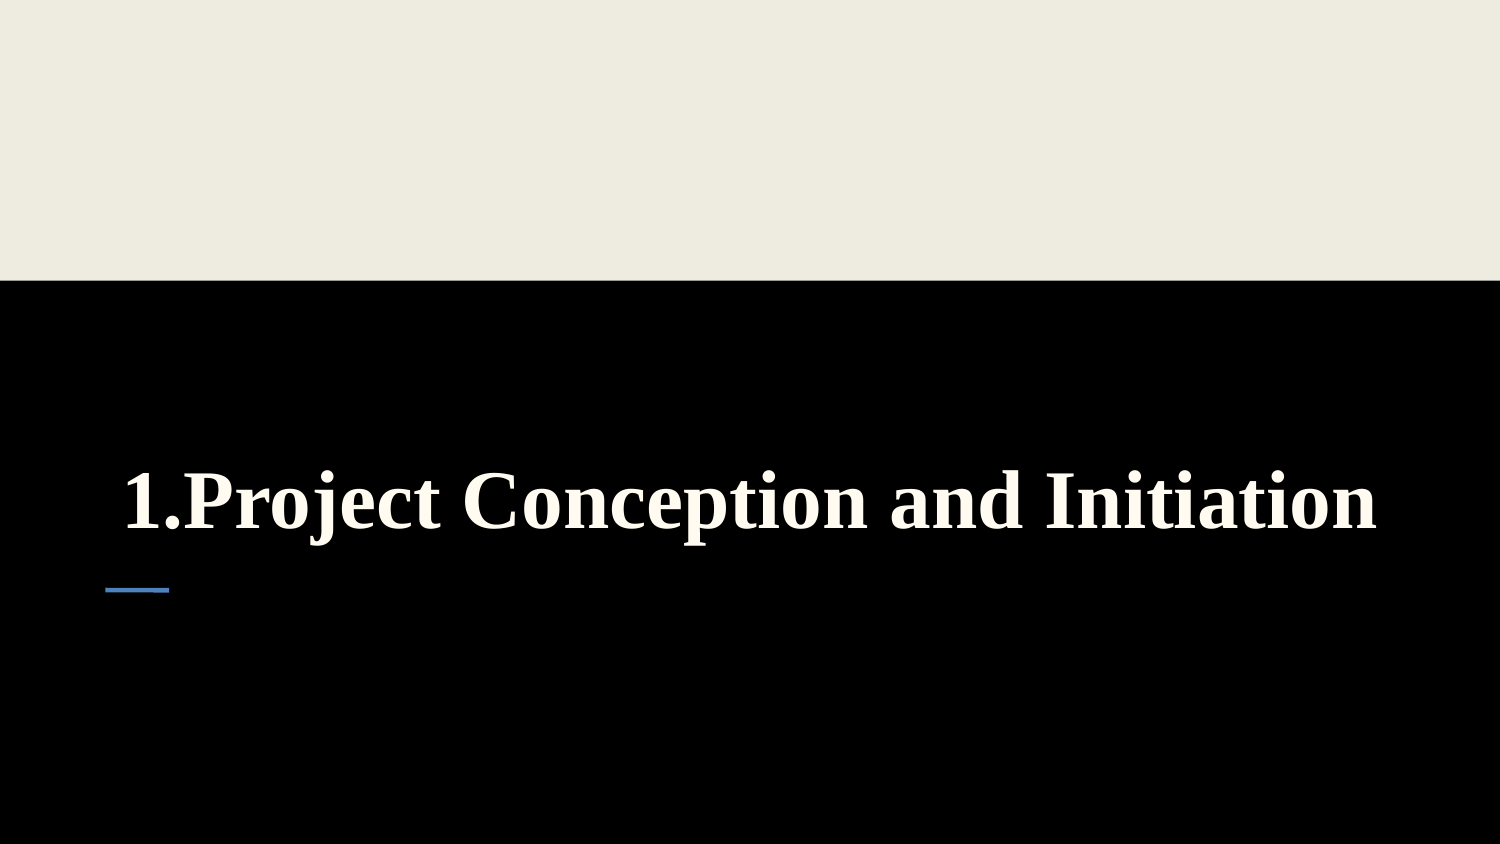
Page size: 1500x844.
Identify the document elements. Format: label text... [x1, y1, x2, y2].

text_box 1.Project Conception and Initiation [84, 310, 1416, 561]
